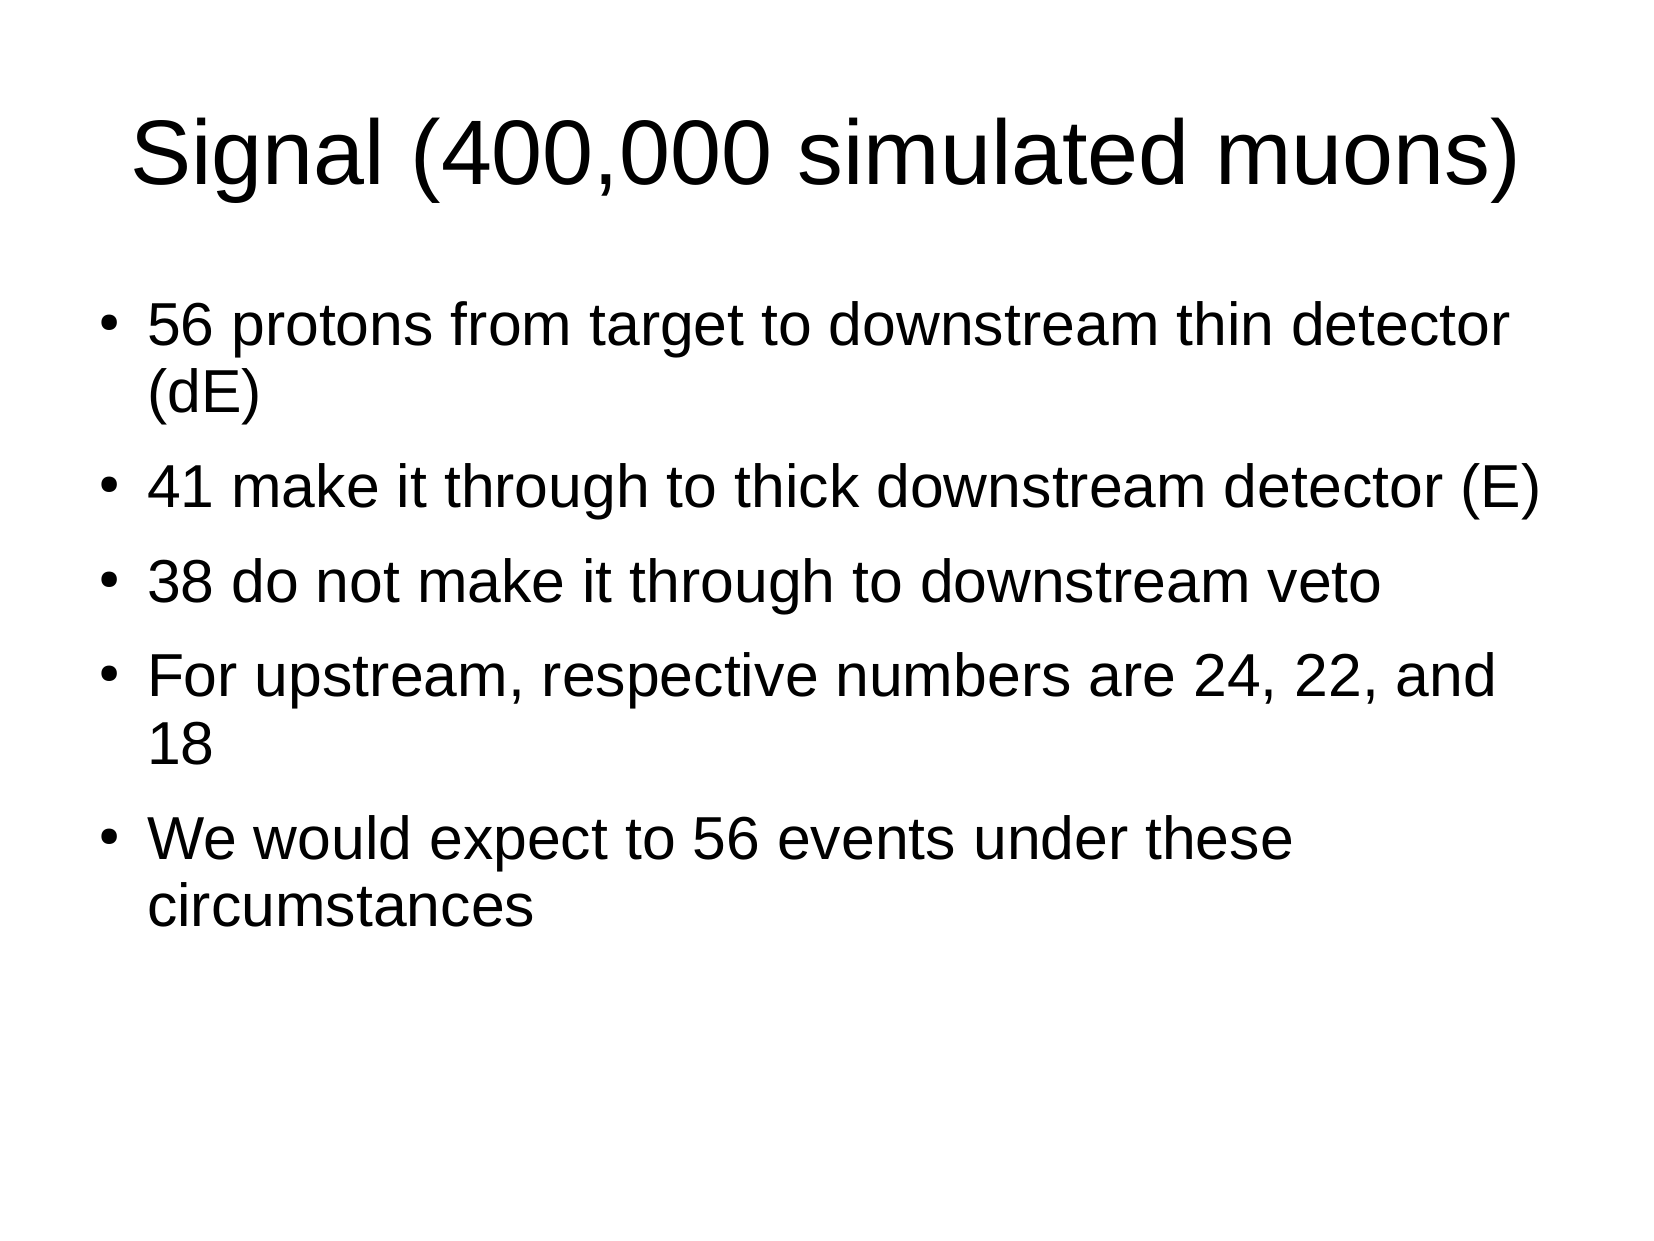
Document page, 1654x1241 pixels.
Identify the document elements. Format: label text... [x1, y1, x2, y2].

title Signal (400,000 simulated muons) [82, 49, 1571, 257]
list 56 protons from target to downstream thin detector (dE) 41 make it through to thick downstream detector (E) 38 do not make it through to downstream veto For upstream, respective numbers are 24, 22, and 18 We would expect to 56 events under these circumstances [82, 290, 1571, 1010]
